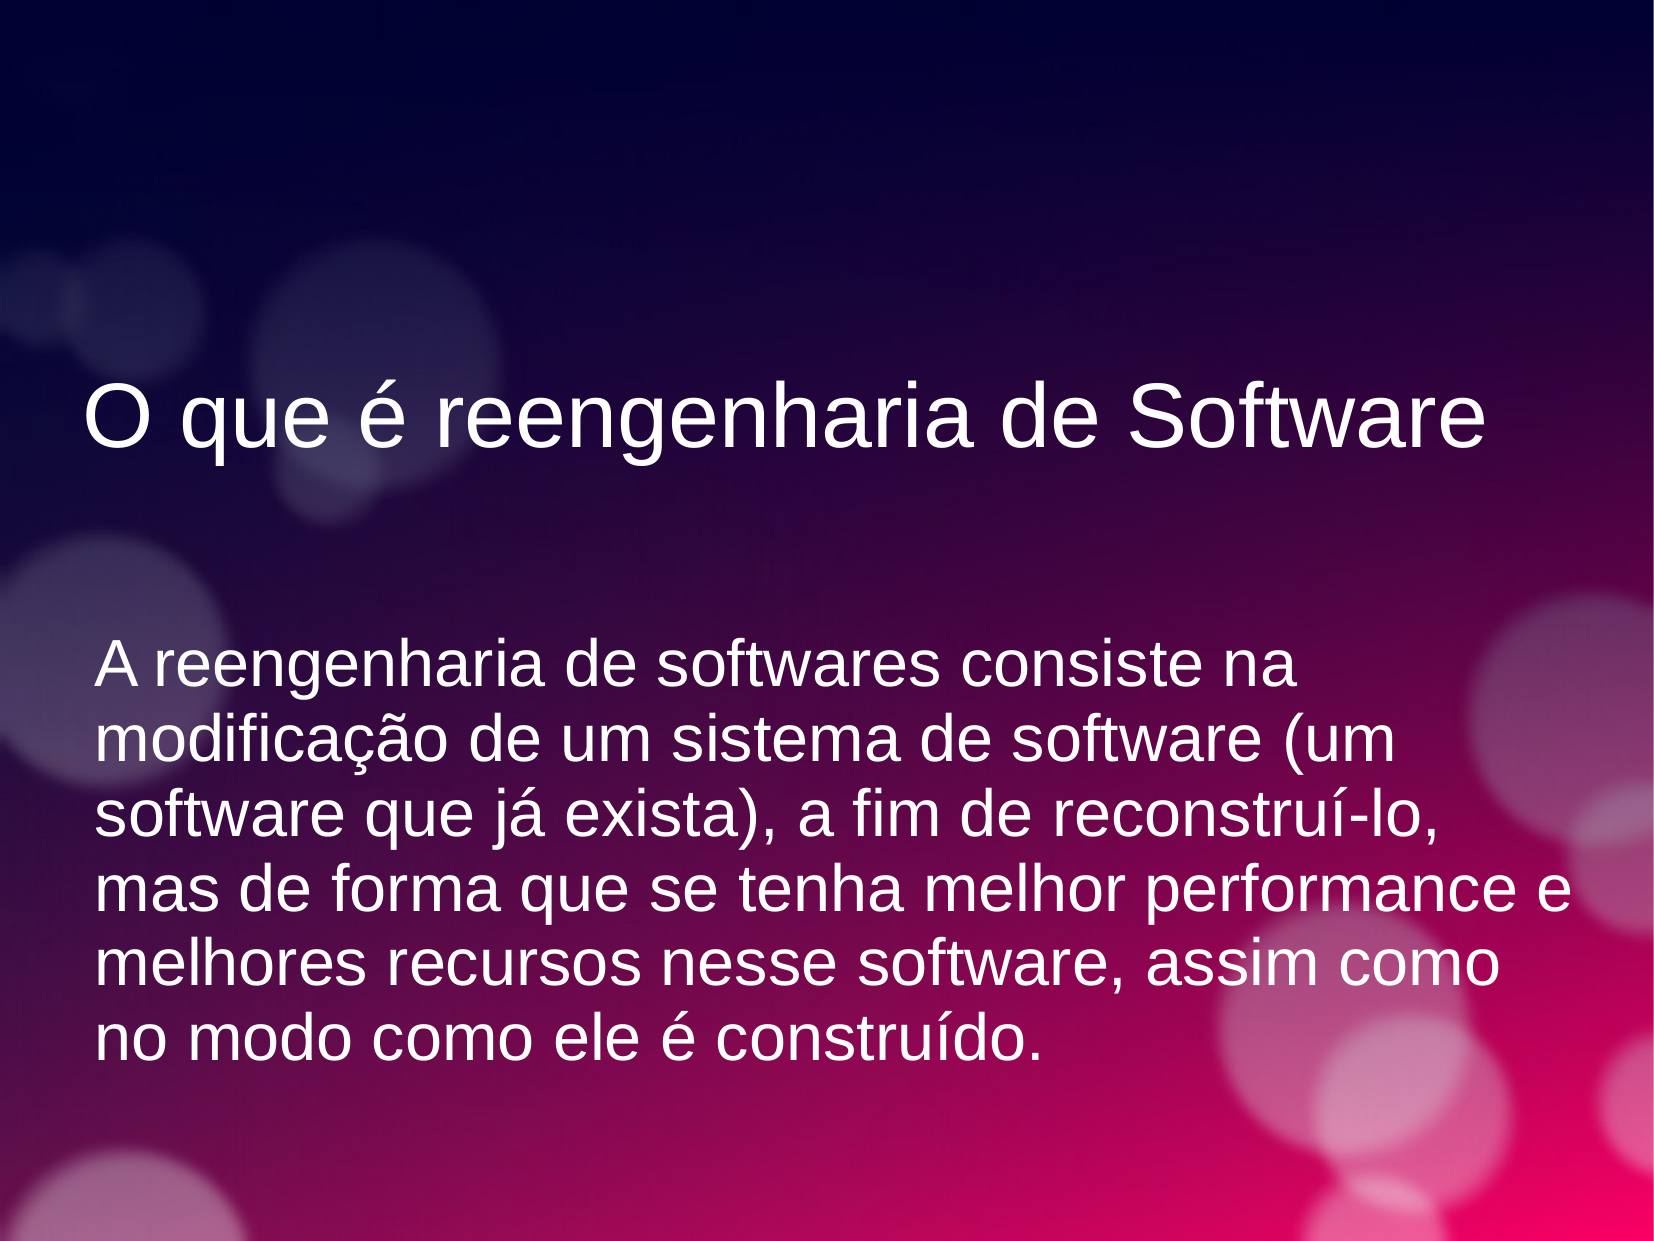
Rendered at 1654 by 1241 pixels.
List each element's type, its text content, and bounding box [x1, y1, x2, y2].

subtitle A reengenharia de softwares consiste na modificação de um sistema de software (um software que já exista), a fim de reconstruí-lo, mas de forma que se tenha melhor performance e melhores recursos nesse software, assim como no modo como ele é construído. [94, 626, 1583, 1075]
title O que é reengenharia de Software [82, 312, 1571, 520]
picture [0, 0, 1654, 1241]
